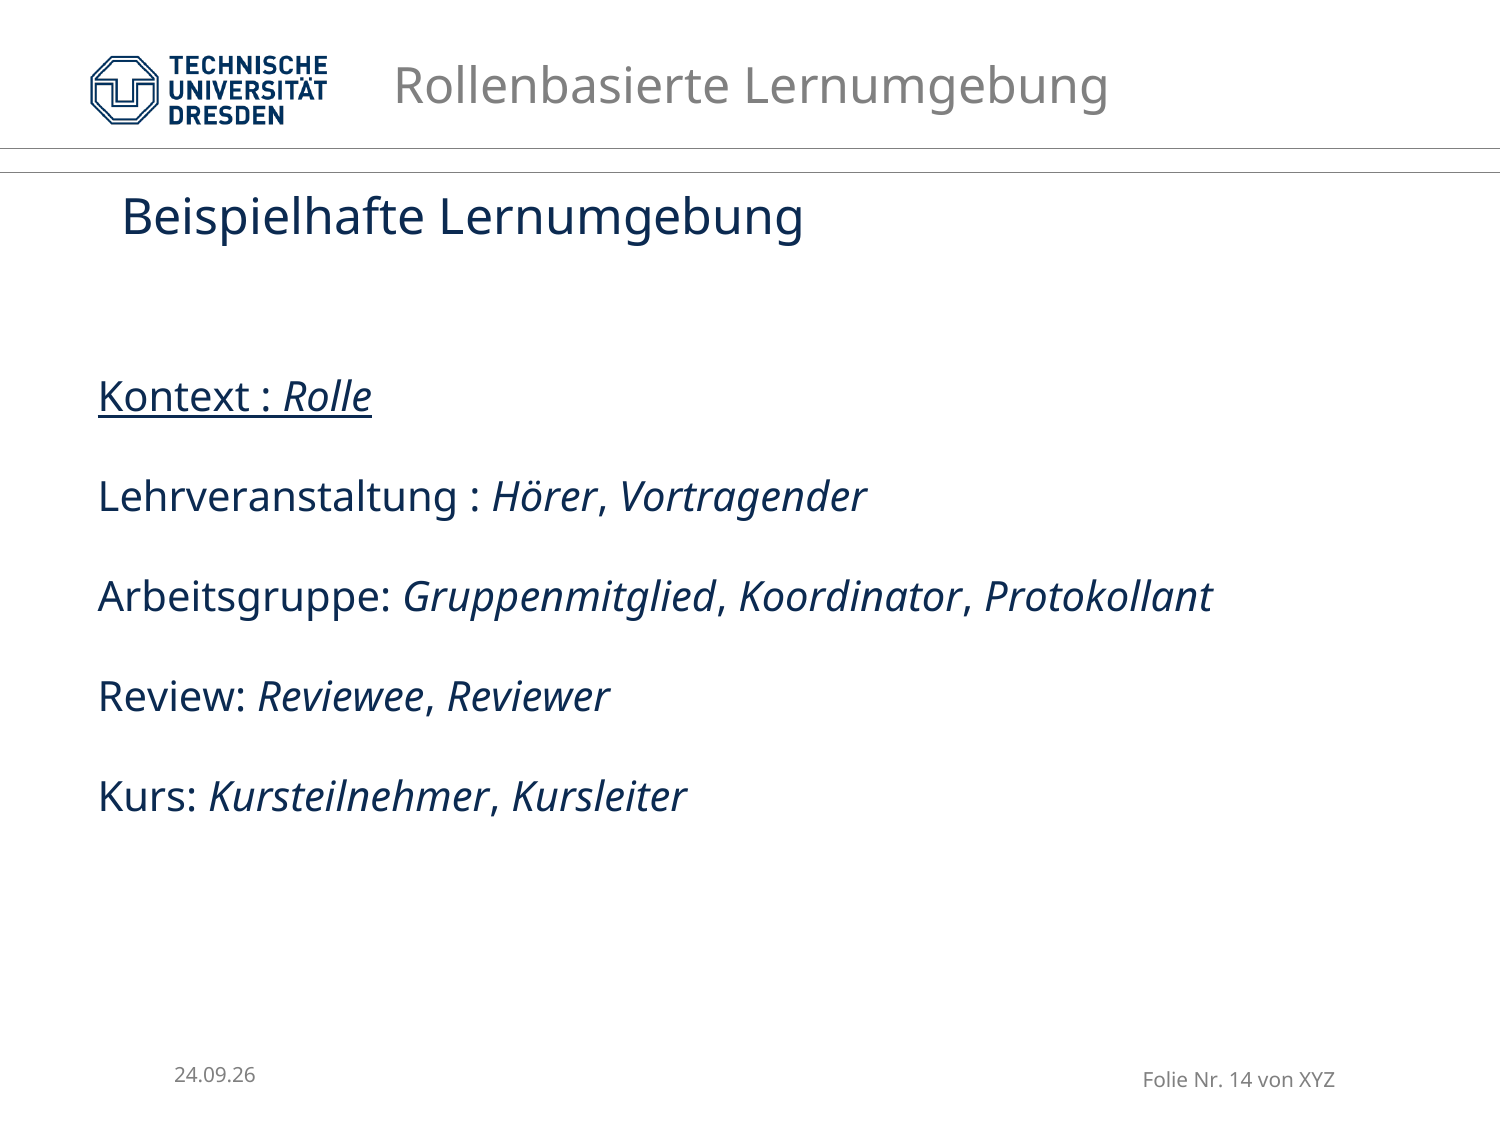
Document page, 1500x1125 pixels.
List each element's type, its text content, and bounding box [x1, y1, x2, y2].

title Rollenbasierte Lernumgebung [378, 0, 1500, 178]
text_box Beispielhafte Lernumgebung [106, 177, 1418, 252]
text_box 26.06.18 [159, 1046, 510, 1107]
text_box Kontext : Rolle Lehrveranstaltung : Hörer, Vortragender Arbeitsgruppe: Gruppenmitglied, Koordinator, Protokollant Review: Reviewee, Reviewer Kurs: Kursteilnehmer, Kursleiter [82, 212, 1453, 827]
picture [90, 54, 327, 125]
